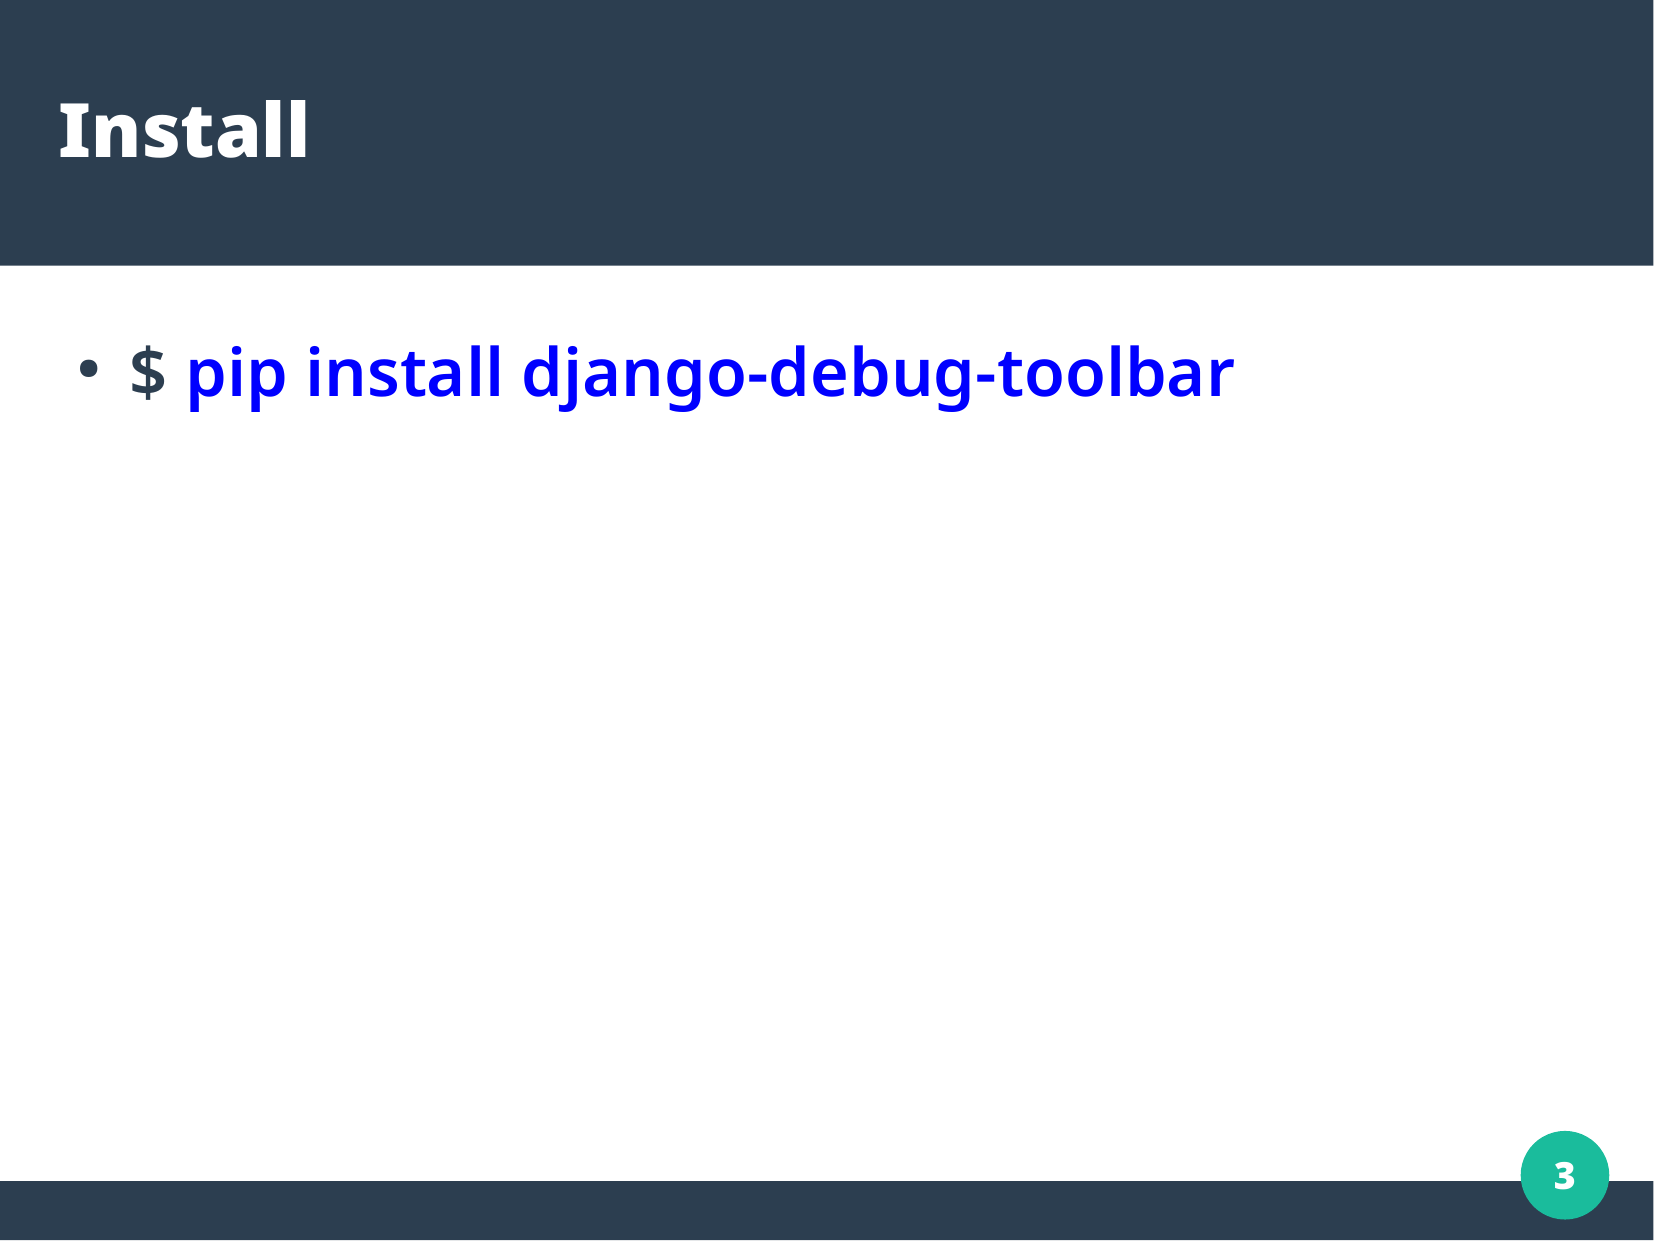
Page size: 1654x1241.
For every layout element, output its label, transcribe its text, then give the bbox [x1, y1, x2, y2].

title Install [59, 49, 1595, 207]
list $ pip install django-debug-toolbar [59, 324, 1595, 1152]
